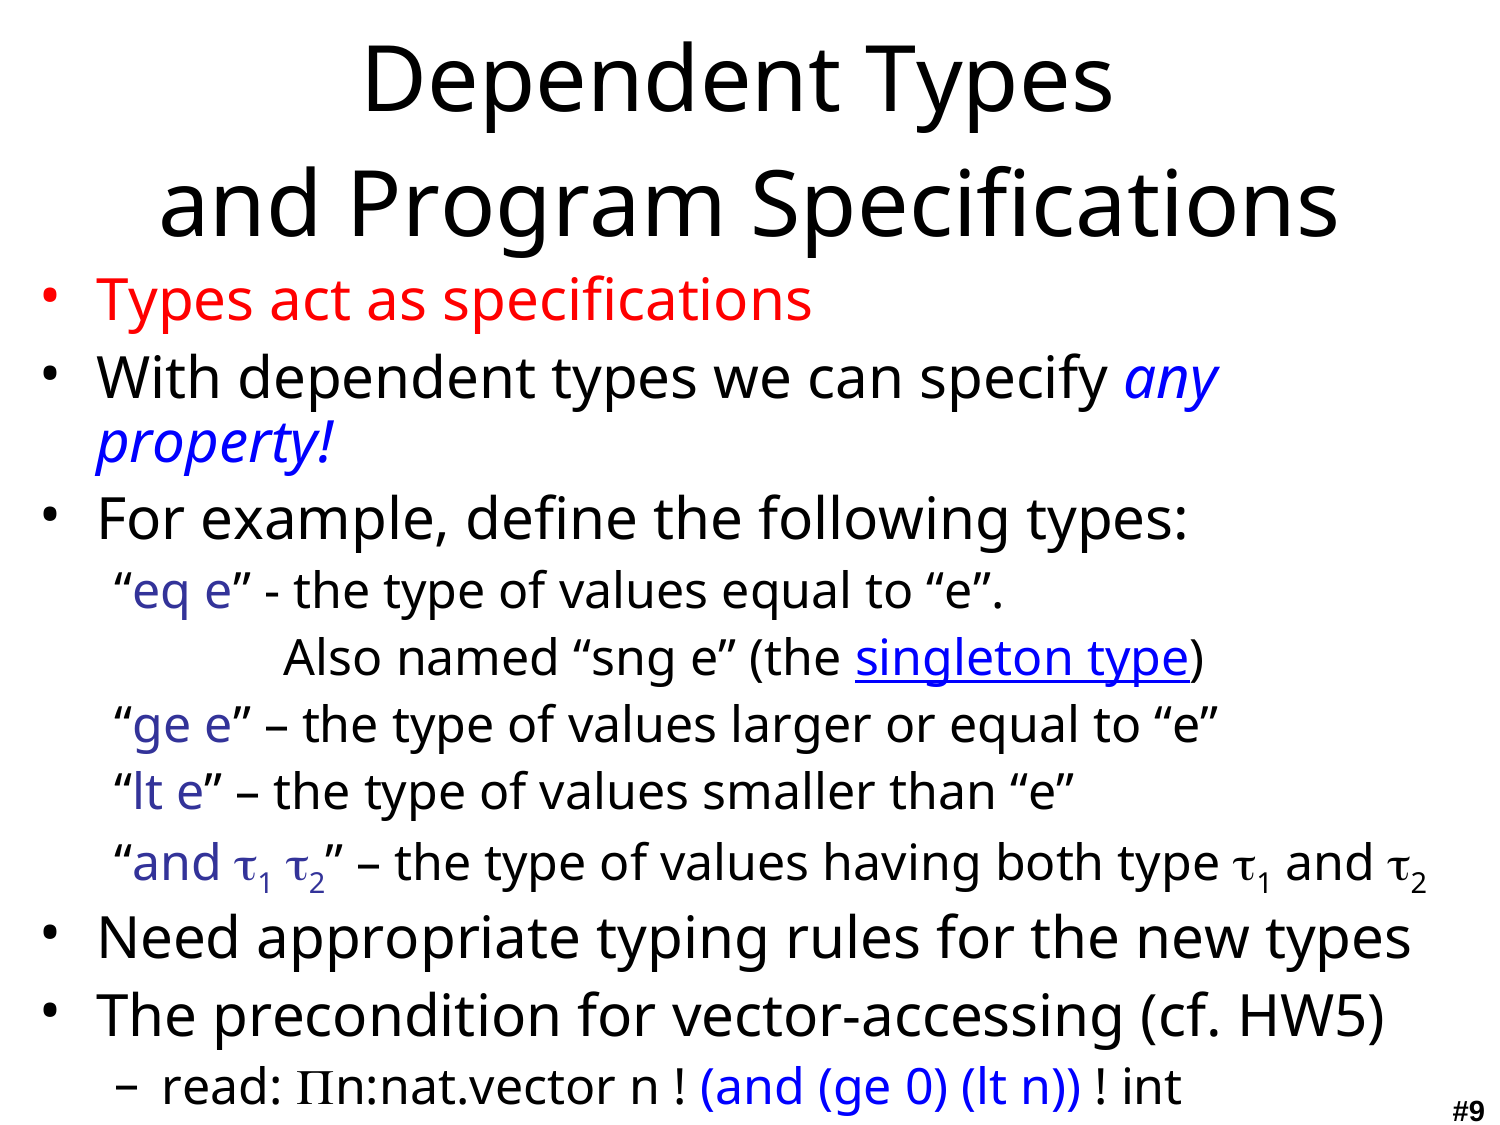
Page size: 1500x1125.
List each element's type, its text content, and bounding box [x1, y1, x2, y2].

list Types act as specifications With dependent types we can specify any property! For example, define the following types: “eq e” - the type of values equal to “e”. Also named “sng e” (the singleton type) “ge e” – the type of values larger or equal to “e” “lt e” – the type of values smaller than “e” “and 1 2” – the type of values having both type 1 and 2 Need appropriate typing rules for the new types The precondition for vector-accessing (cf. HW5) read: n:nat.vector n ! (and (ge 0) (lt n)) ! int The type checker must do program verification [24, 262, 1476, 1101]
title Dependent Types and Program Specifications [24, 24, 1476, 254]
